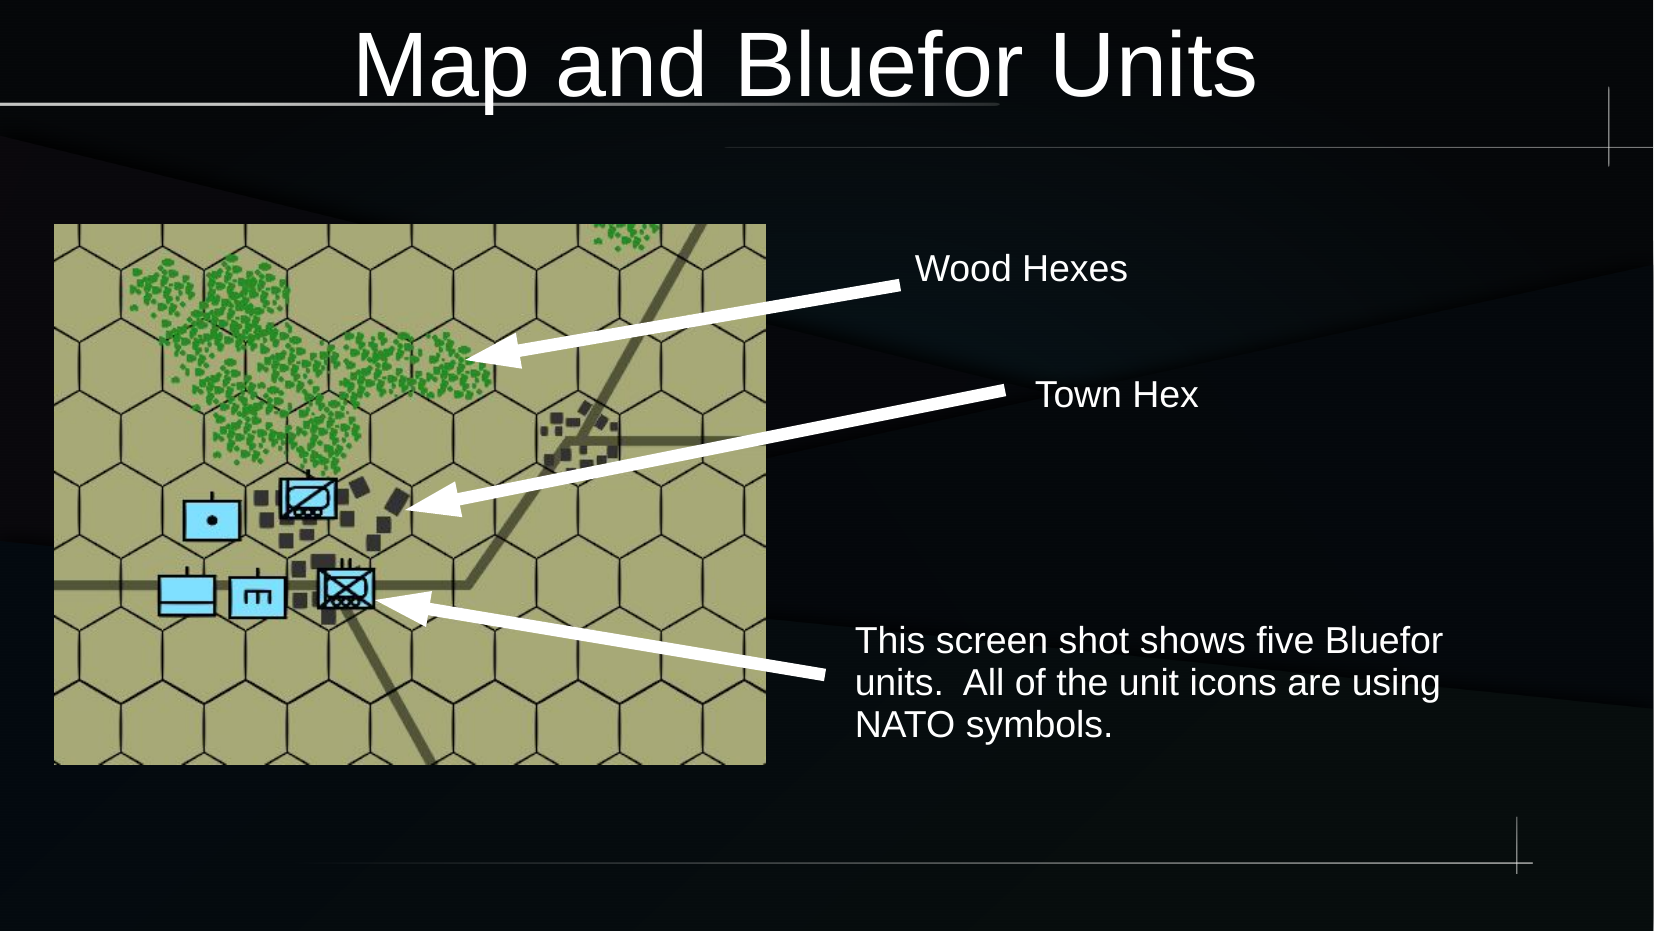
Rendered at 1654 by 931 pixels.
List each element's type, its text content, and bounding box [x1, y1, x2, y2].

text_box Wood Hexes [900, 240, 1156, 301]
title Map and Bluefor Units [23, 11, 1589, 119]
picture [0, 0, 1654, 931]
text_box Town Hex [1020, 366, 1276, 424]
text_box This screen shot shows five Bluefor units. All of the unit icons are using NATO symbols. [840, 612, 1516, 796]
